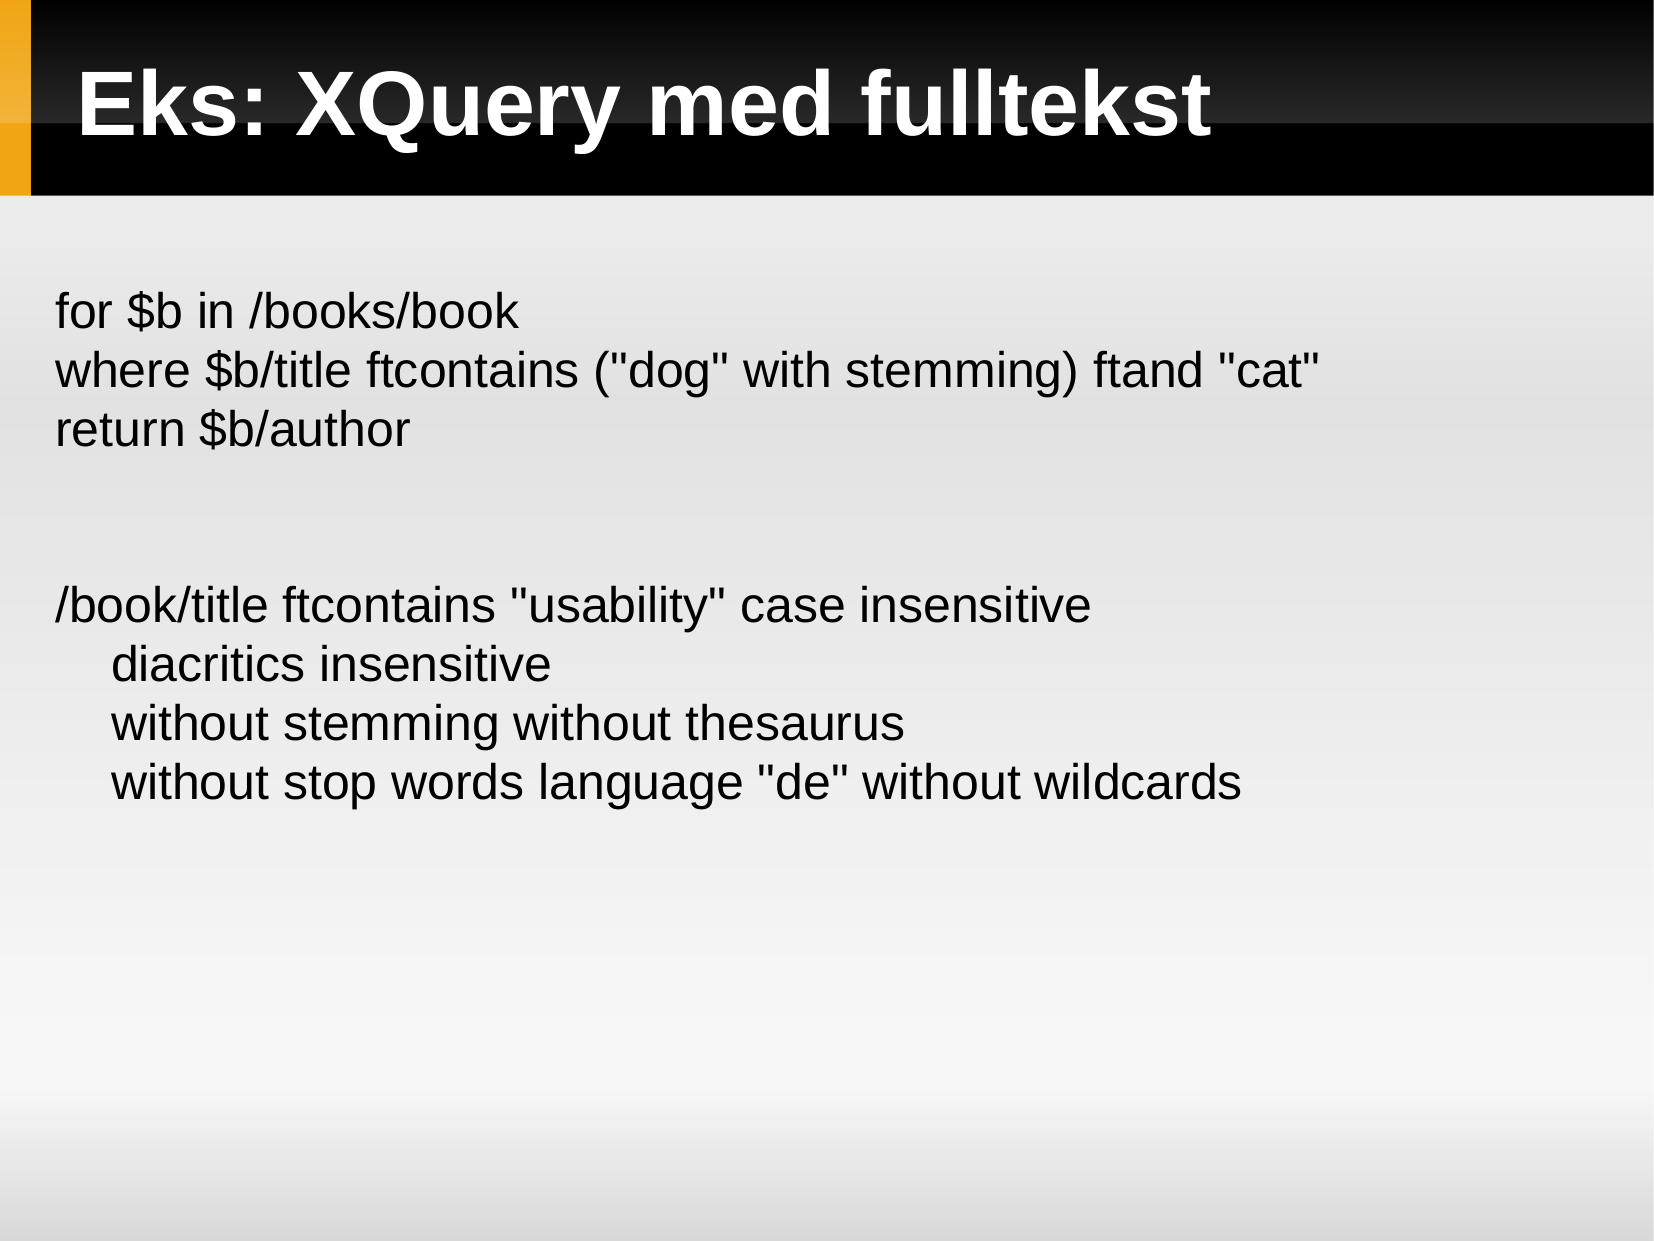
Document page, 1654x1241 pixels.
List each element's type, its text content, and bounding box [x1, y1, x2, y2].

picture [0, 0, 1654, 1241]
list for $b in /books/book where $b/title ftcontains ("dog" with stemming) ftand "cat" return $b/author /book/title ftcontains "usability" case insensitive diacritics insensitive without stemming without thesaurus without stop words language "de" without wildcards [37, 283, 1654, 1088]
title Eks: XQuery med fulltekst [76, 7, 1565, 200]
